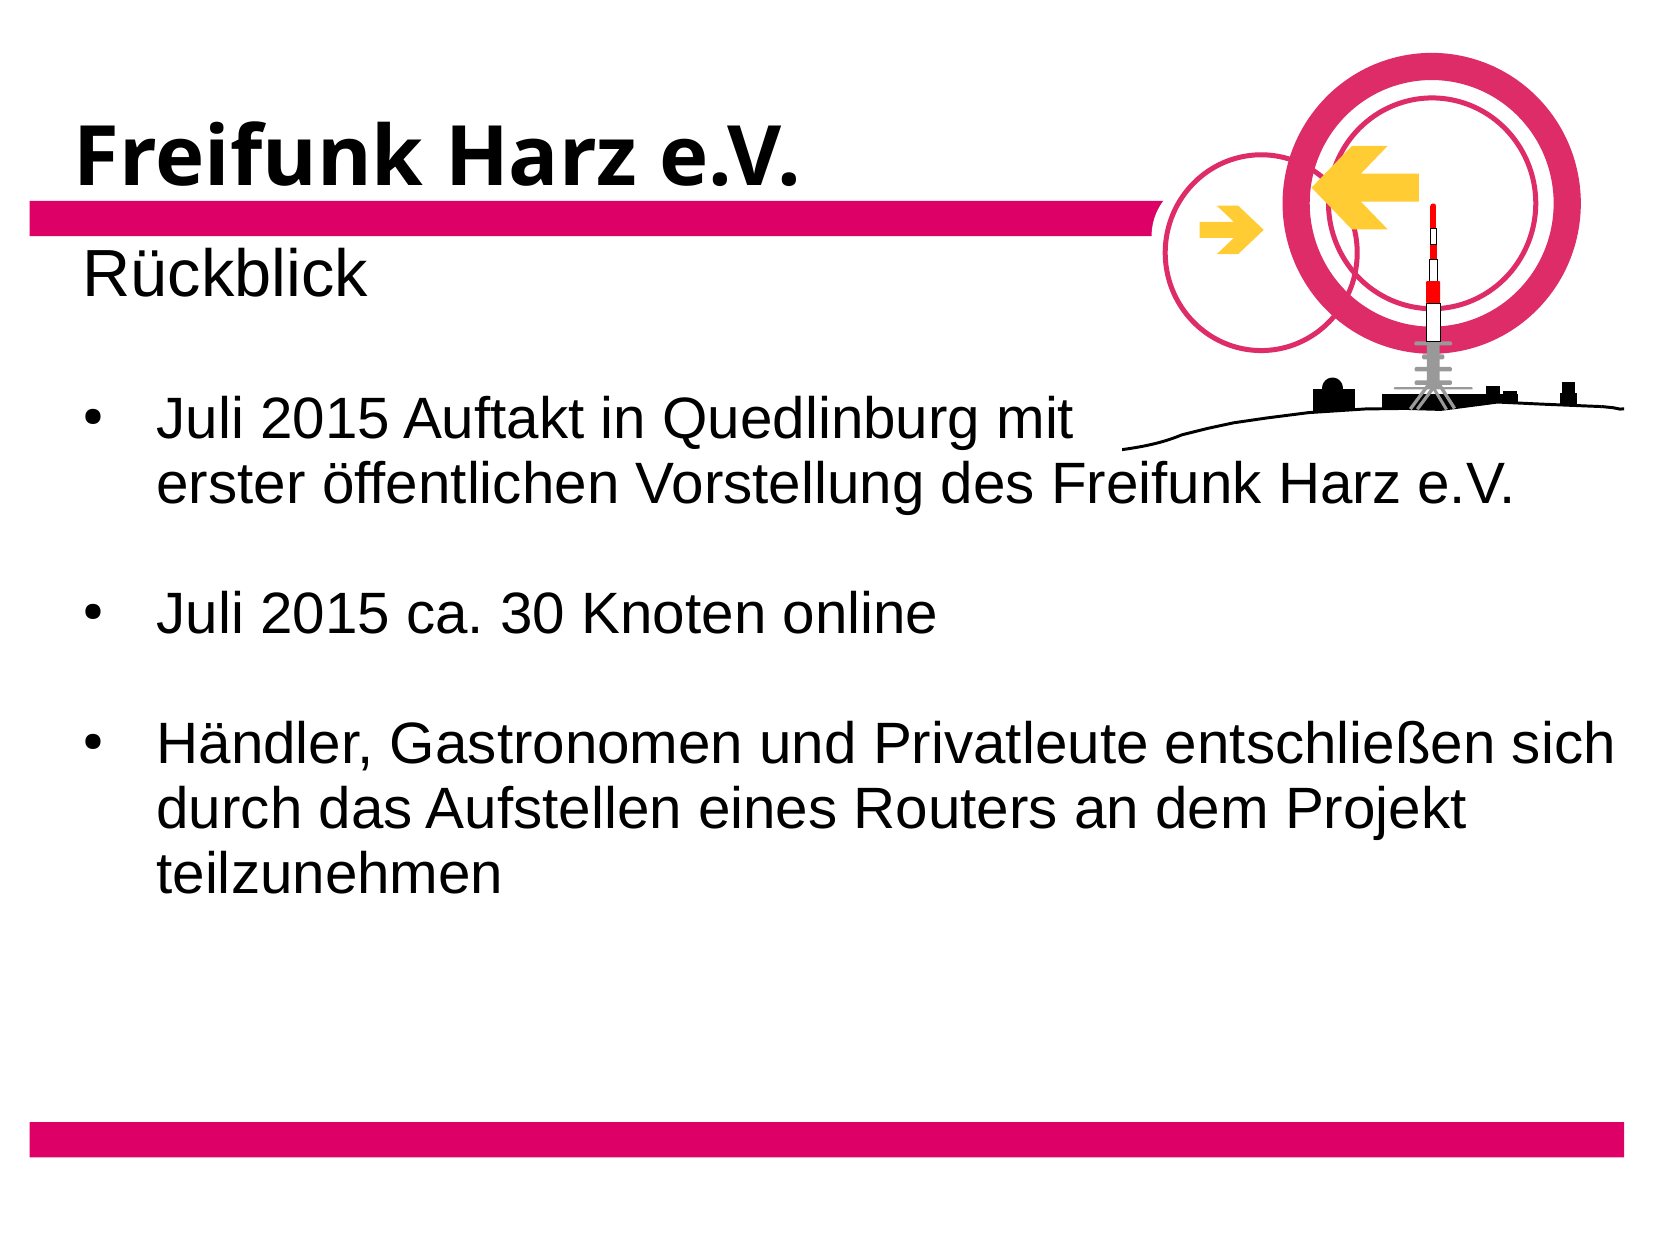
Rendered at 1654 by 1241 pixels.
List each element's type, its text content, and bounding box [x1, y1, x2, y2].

subtitle Rückblick Juli 2015 Auftakt in Quedlinburg mit erster öffentlichen Vorstellung des Freifunk Harz e.V. Juli 2015 ca. 30 Knoten online Händler, Gastronomen und Privatleute entschließen sich durch das Aufstellen eines Routers an dem Projekt teilzunehmen [82, 236, 1625, 1123]
